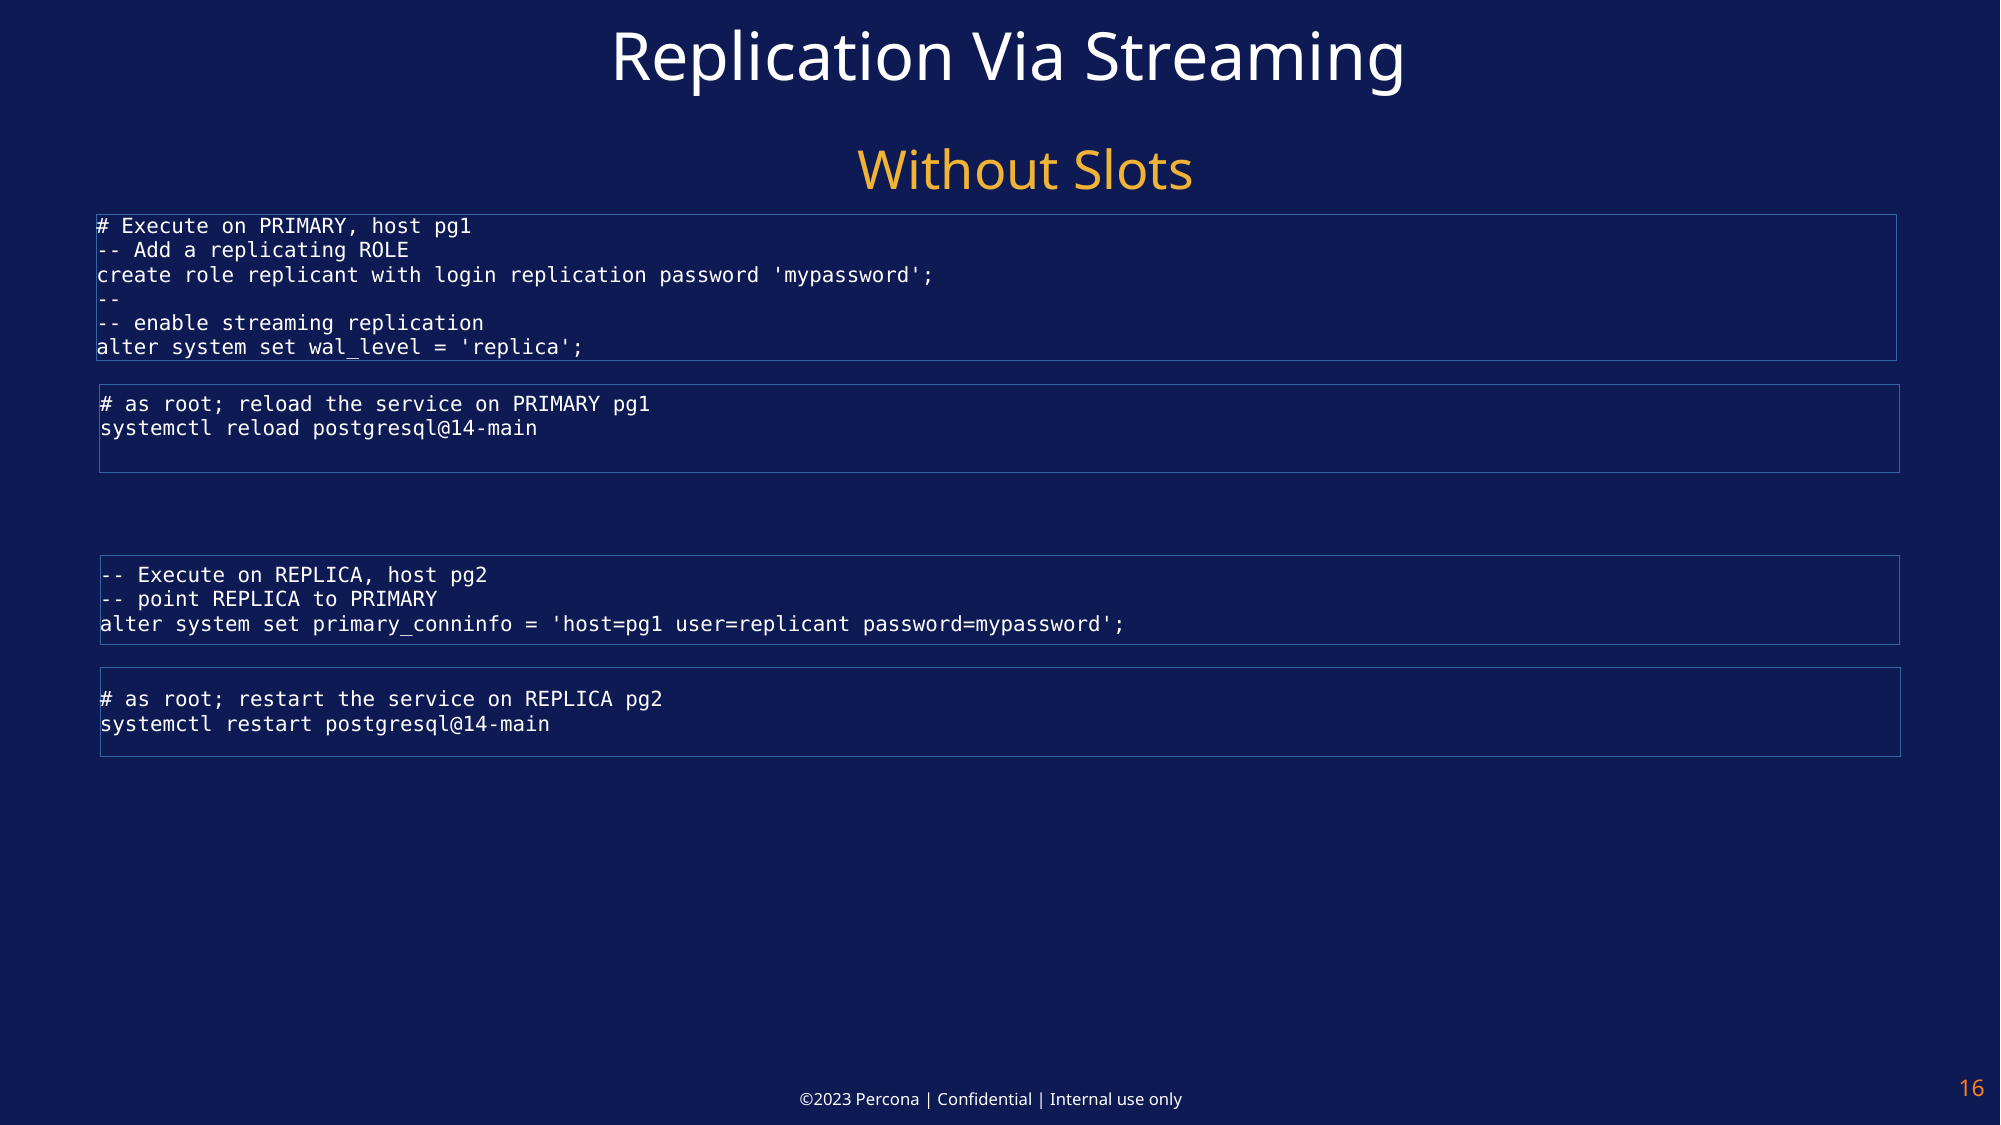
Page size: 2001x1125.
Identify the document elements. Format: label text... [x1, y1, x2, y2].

title # as root; reload the service on PRIMARY pg1 systemctl reload postgresql@14-main [99, 384, 1900, 473]
title -- Execute on REPLICA, host pg2 -- point REPLICA to PRIMARY alter system set primary_conninfo = 'host=pg1 user=replicant password=mypassword'; [100, 555, 1900, 645]
title # Execute on PRIMARY, host pg1 -- Add a replicating ROLE create role replicant with login replication password 'mypassword'; -- -- enable streaming replication alter system set wal_level = 'replica'; [96, 214, 1897, 361]
list Replication Via Streaming [570, 15, 1449, 142]
list Without Slots [586, 137, 1466, 204]
text_box <number> [1748, 1059, 2000, 1120]
title # as root; restart the service on REPLICA pg2 systemctl restart postgresql@14-main [100, 667, 1901, 757]
